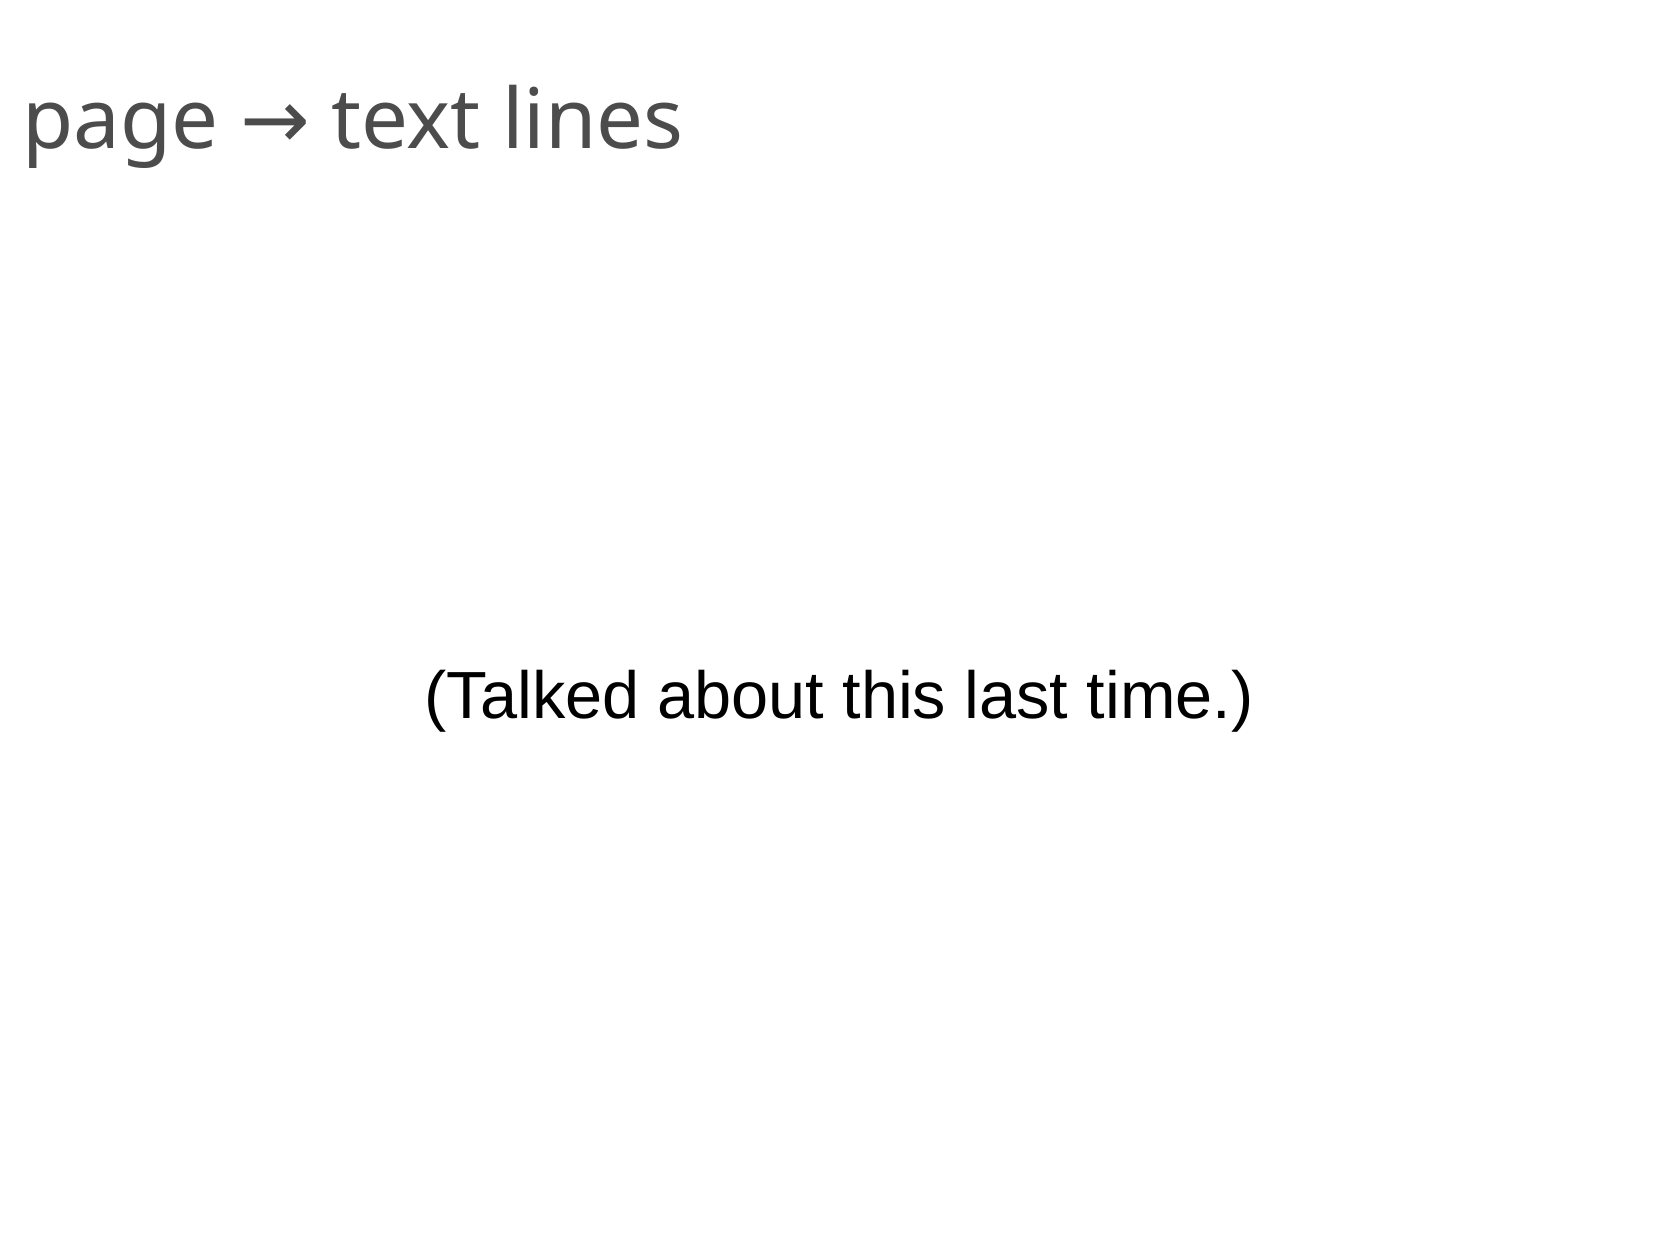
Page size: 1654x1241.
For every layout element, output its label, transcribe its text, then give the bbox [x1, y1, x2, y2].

subtitle (Talked about this last time.) [25, 233, 1654, 1158]
title page → text lines [22, 19, 1654, 213]
